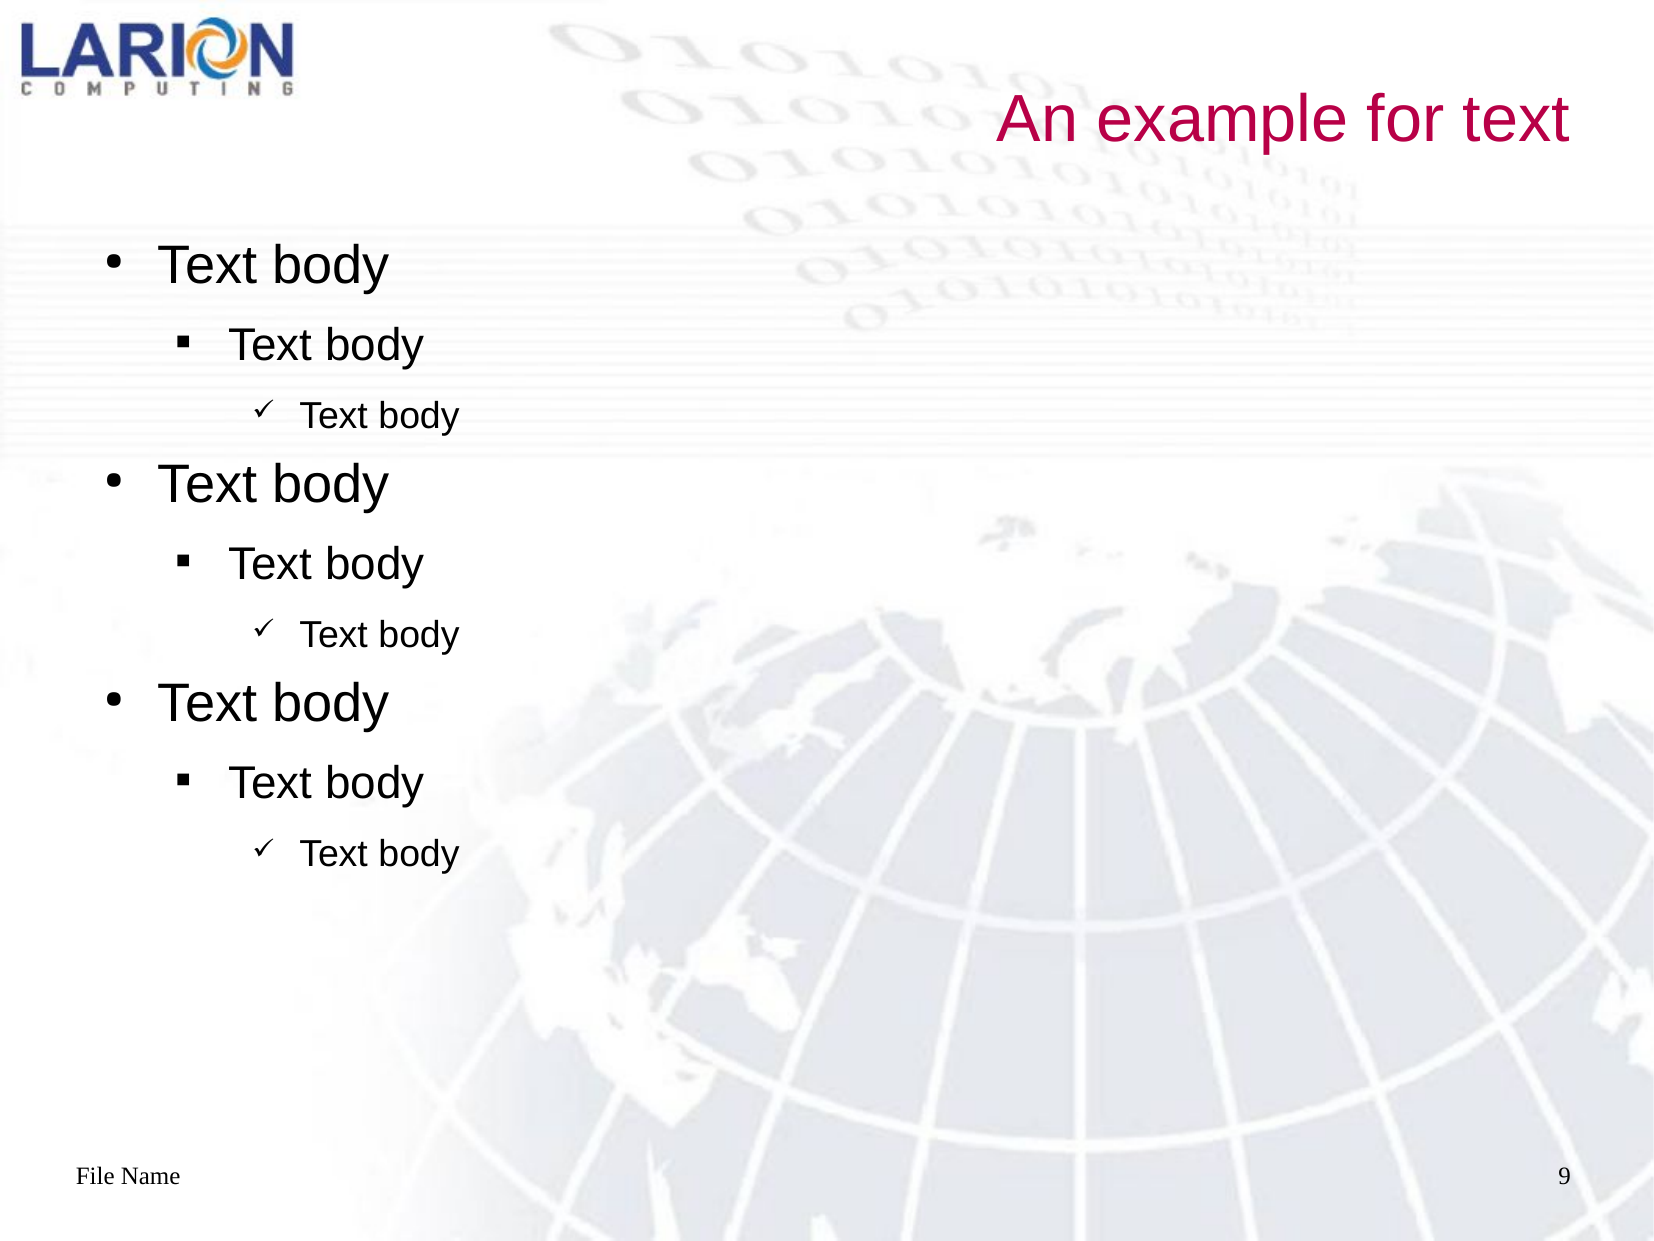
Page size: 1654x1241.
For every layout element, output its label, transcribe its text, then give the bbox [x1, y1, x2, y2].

picture [0, 0, 1654, 1241]
title An example for text [300, 49, 1571, 188]
list Text body Text body Text body Text body Text body Text body Text body Text body Text body [86, 234, 1576, 1039]
